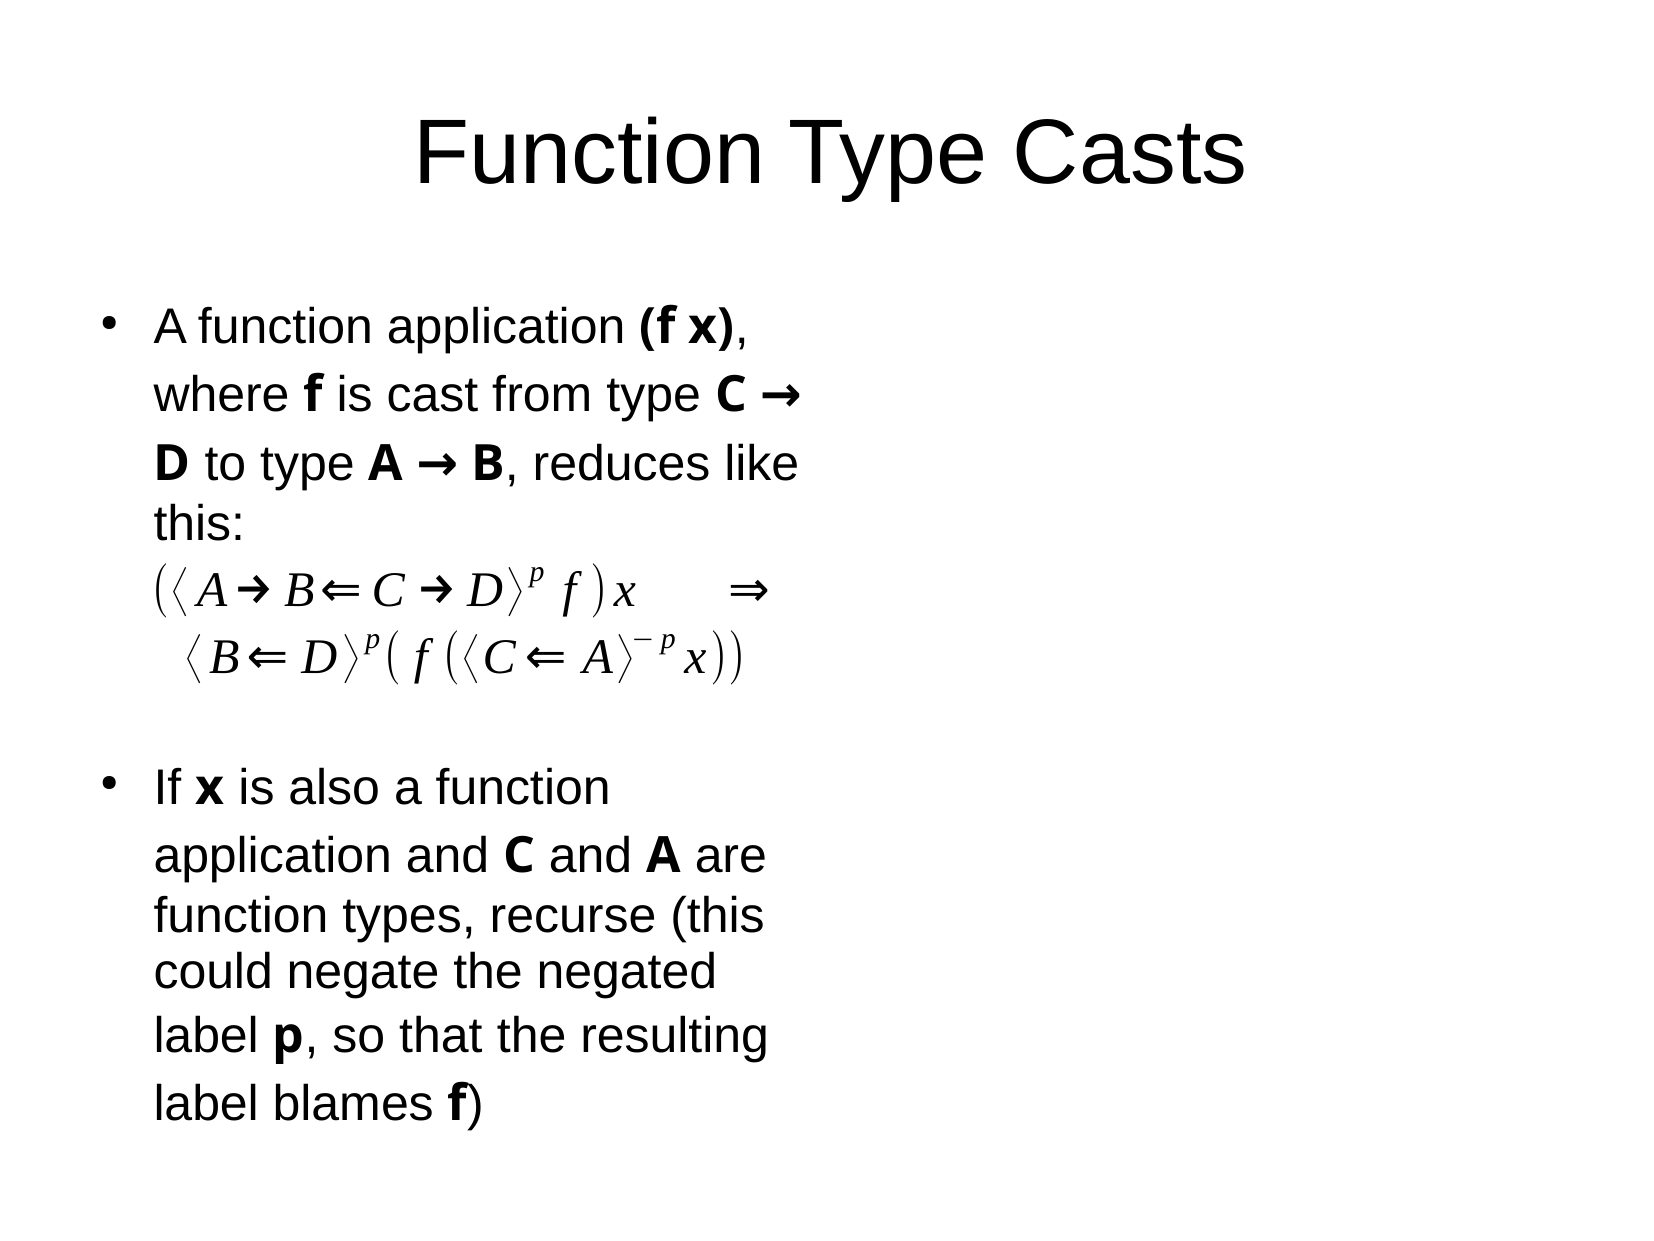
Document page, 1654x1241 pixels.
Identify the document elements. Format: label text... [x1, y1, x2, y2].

list A function application (f x), where f is cast from type C → D to type A → B, reduces like this: If x is also a function application and C and A are function types, recurse (this could negate the negated label p, so that the resulting label blames f) [82, 290, 809, 1109]
title Function Type Casts [86, 47, 1576, 256]
chart [146, 555, 781, 686]
